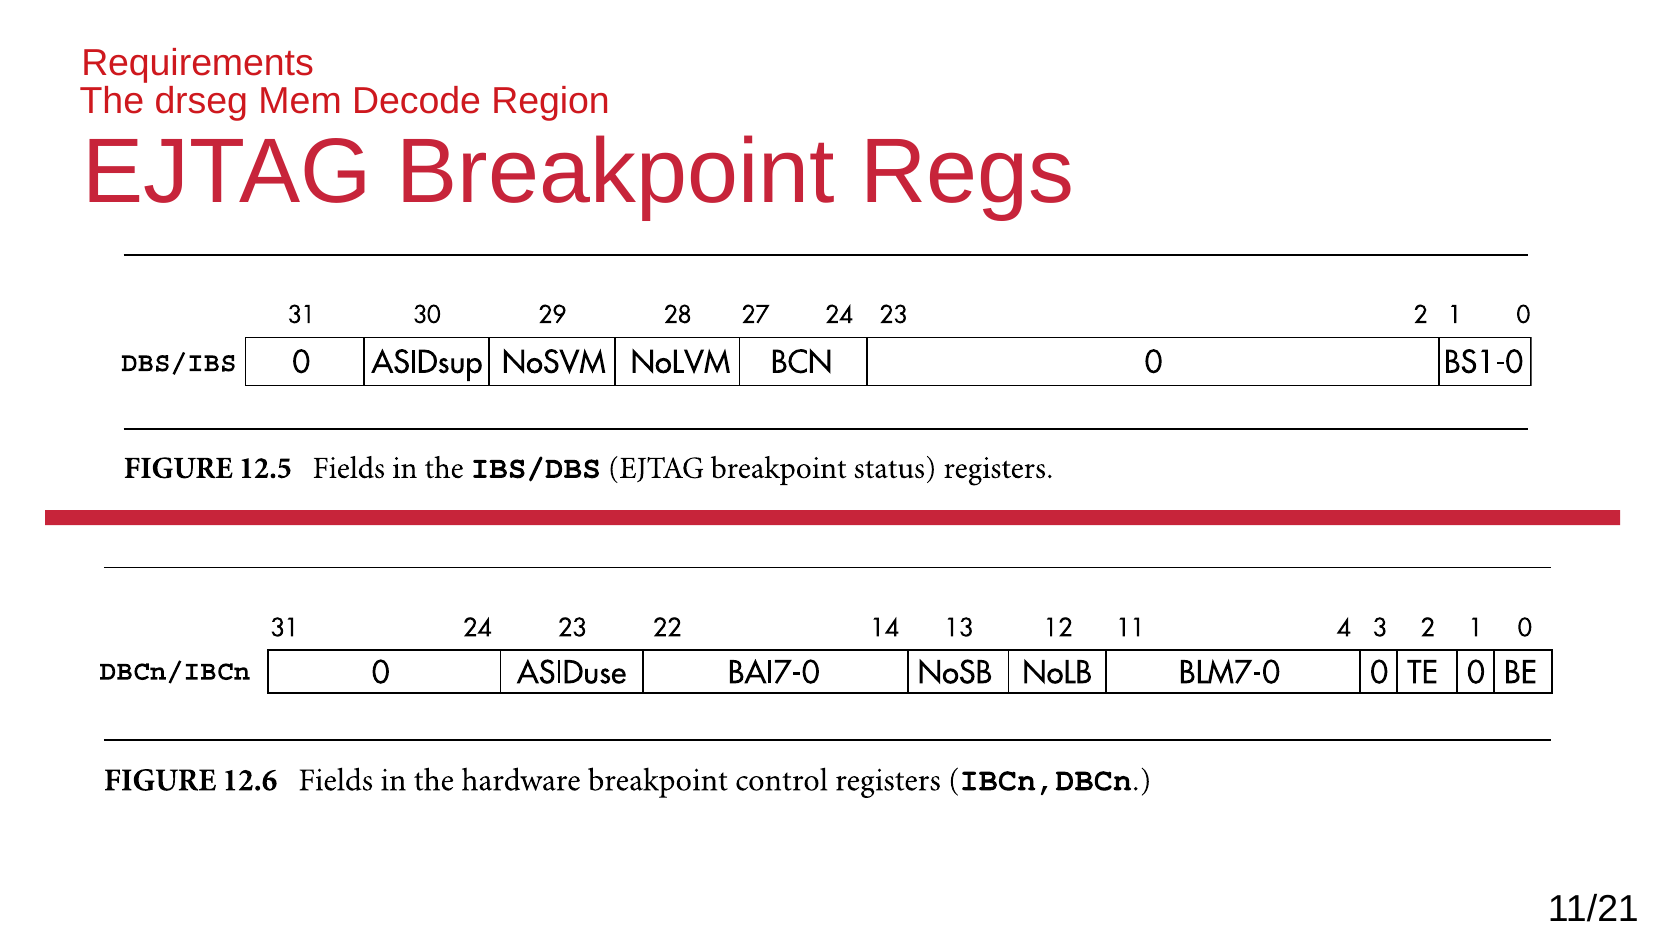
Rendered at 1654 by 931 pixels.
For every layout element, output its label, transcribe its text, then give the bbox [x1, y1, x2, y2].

title EJTAG Breakpoint Regs [82, 92, 1571, 249]
text_box The drseg Mem Decode Region [64, 72, 631, 158]
picture [121, 253, 1532, 486]
text_box Requirements [66, 33, 329, 84]
text_box [45, 510, 1621, 526]
picture [100, 566, 1554, 799]
